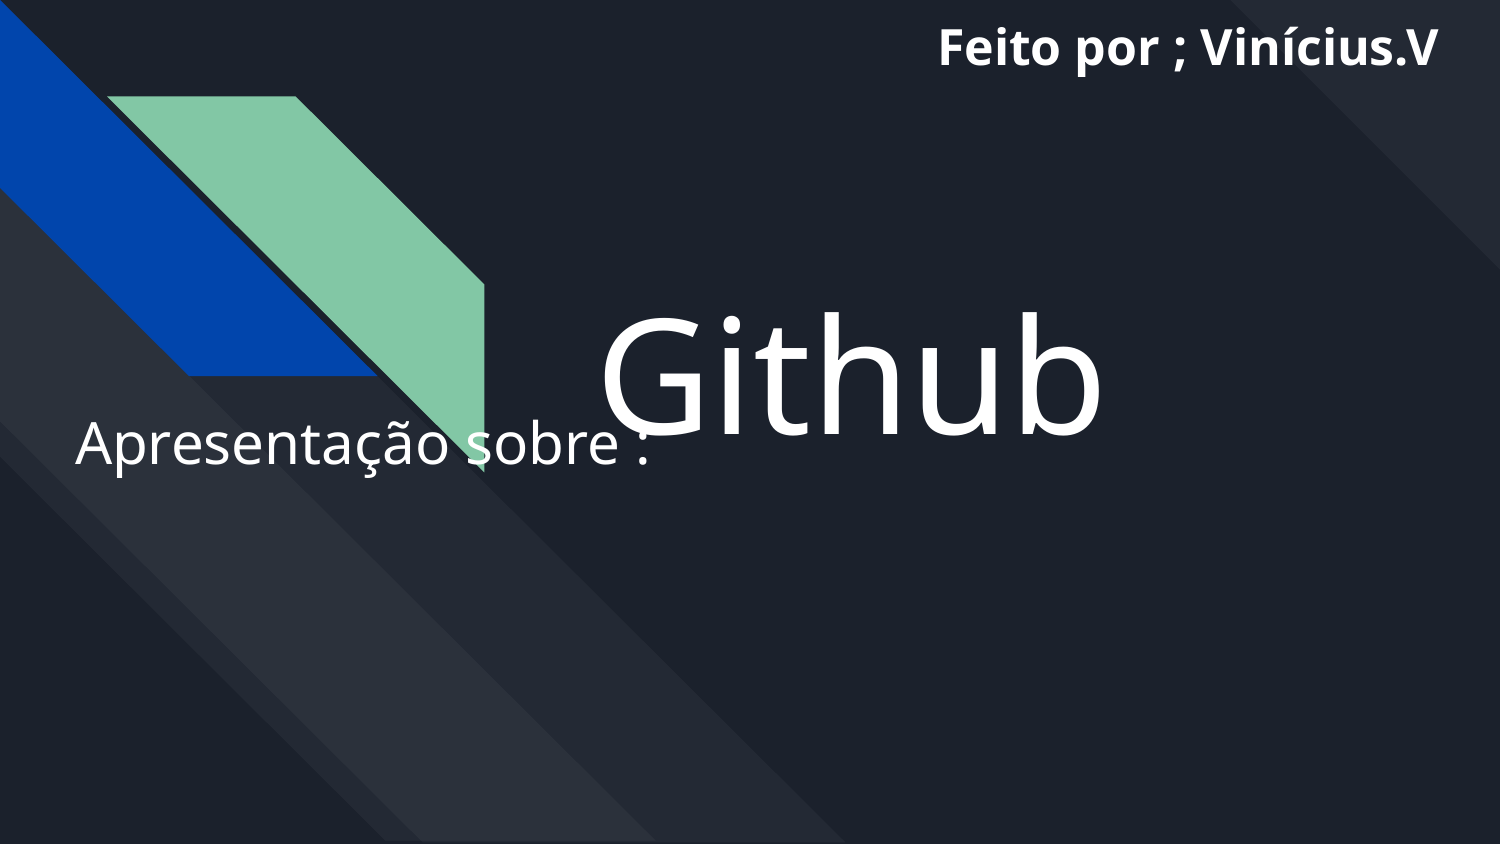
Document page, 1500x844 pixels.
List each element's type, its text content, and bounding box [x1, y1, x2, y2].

text_box Feito por ; Vinícius.V [922, 0, 1500, 91]
text_box Apresentação sobre : [75, 197, 1425, 687]
